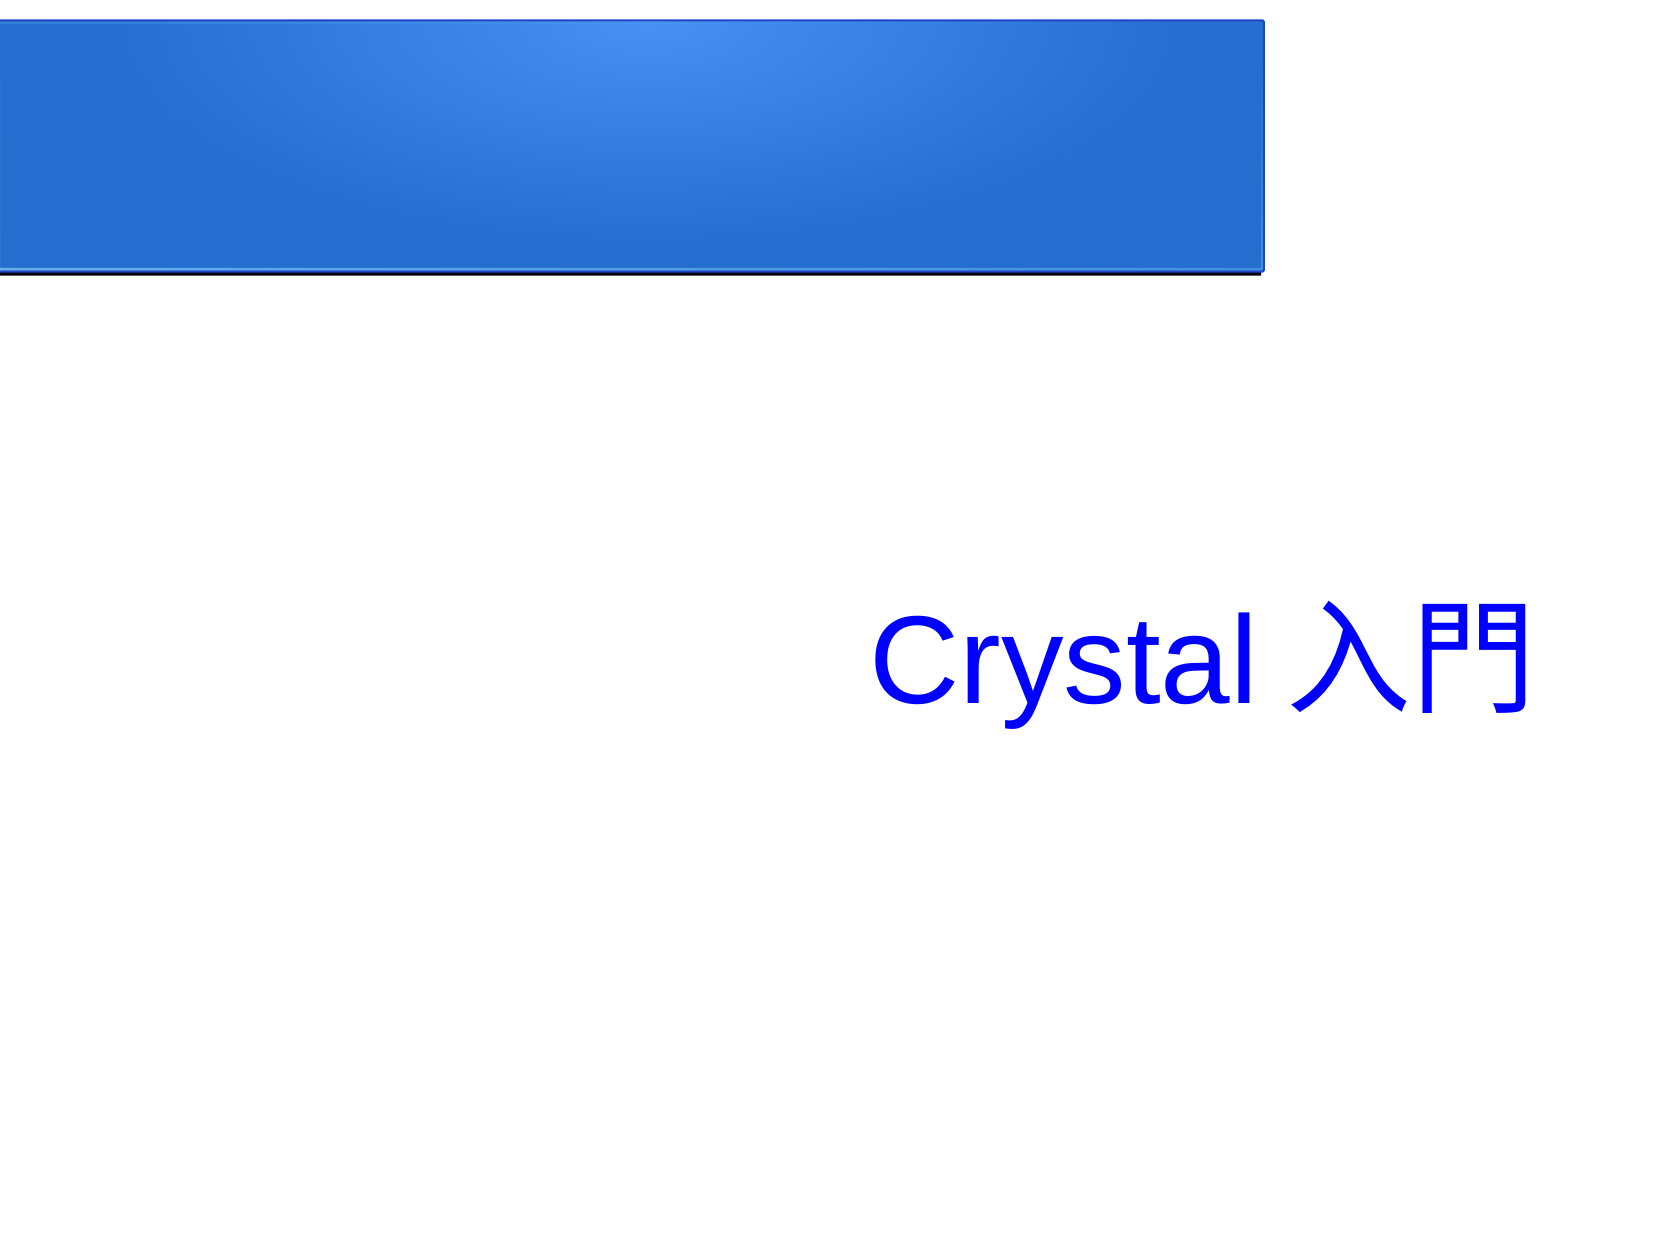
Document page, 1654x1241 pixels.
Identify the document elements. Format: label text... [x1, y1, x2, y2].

title Crystal入門 [435, 556, 1654, 742]
